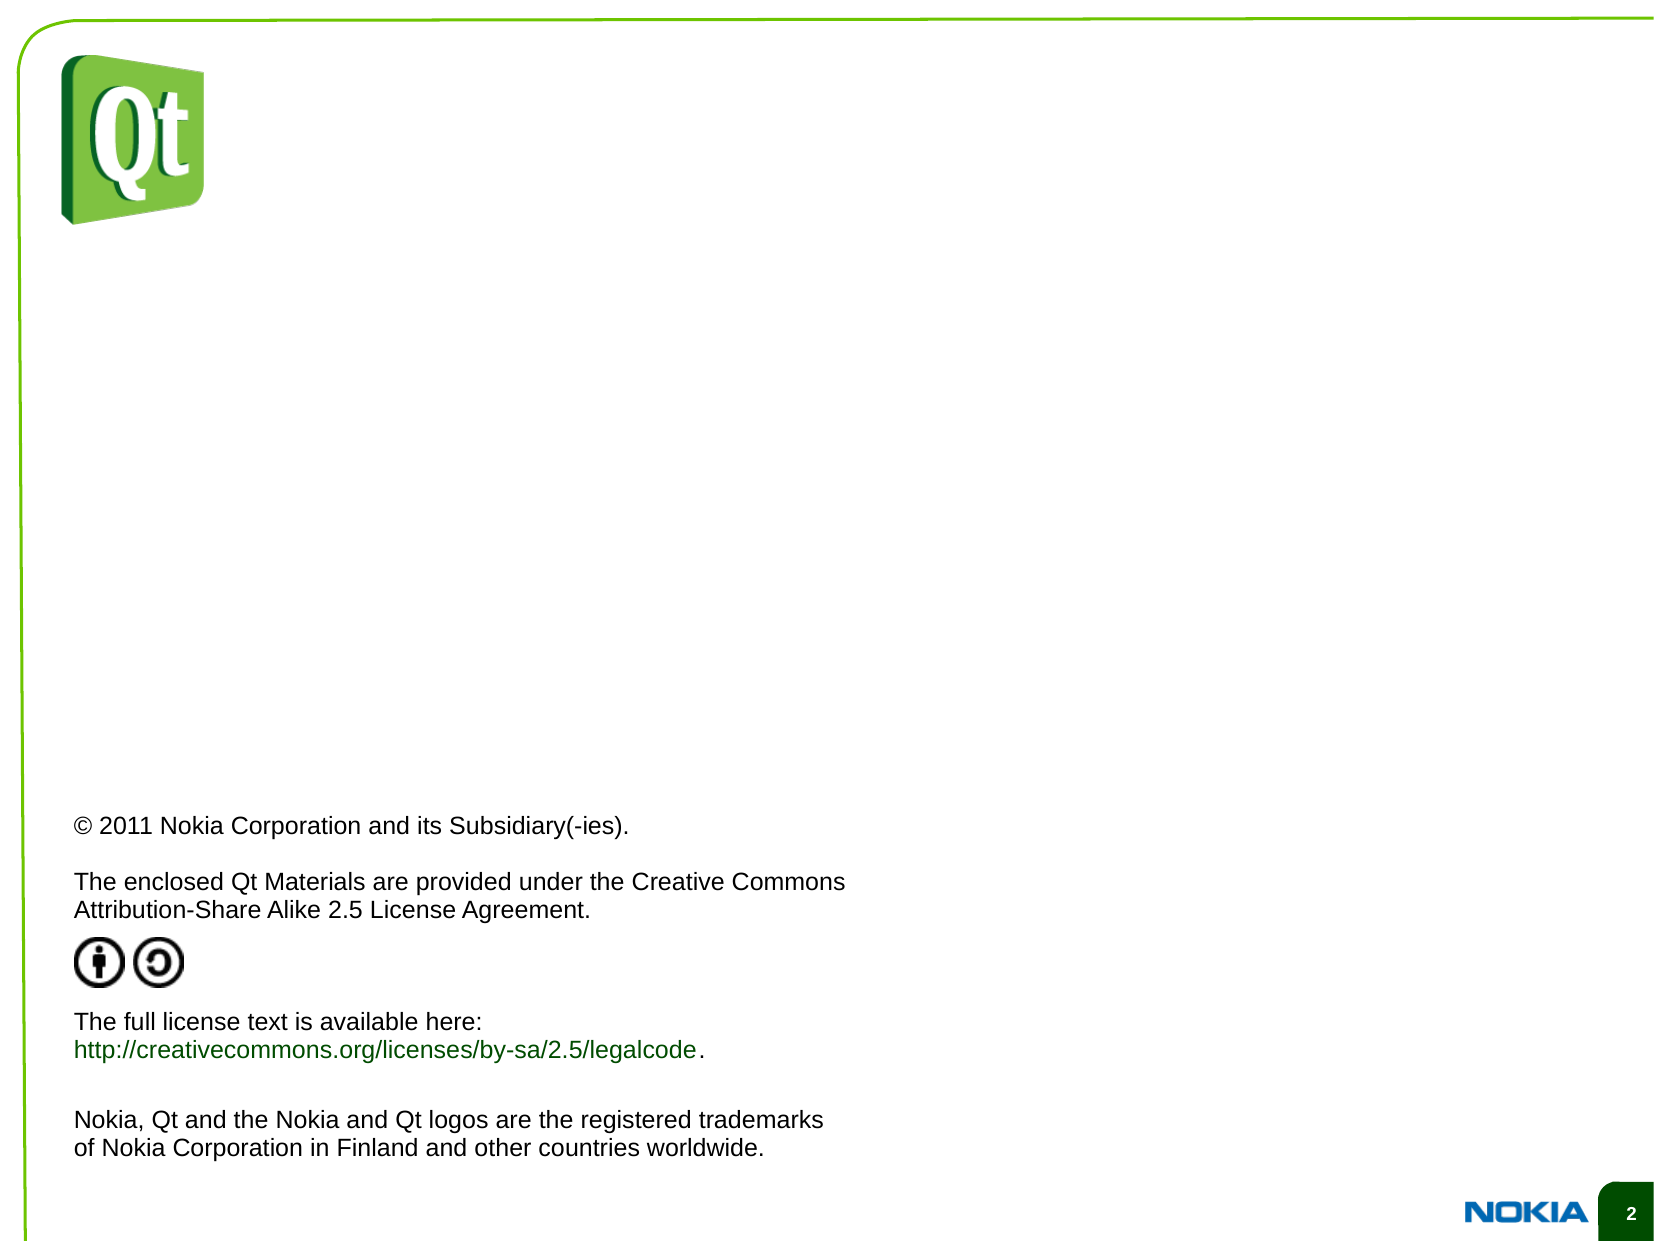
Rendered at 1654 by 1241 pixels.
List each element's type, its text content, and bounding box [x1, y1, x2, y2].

picture [1465, 1201, 1589, 1223]
picture [74, 937, 125, 988]
picture [61, 55, 204, 225]
text_box © 2011 Nokia Corporation and its Subsidiary(-ies). The enclosed Qt Materials are provided under the Creative Commons Attribution-Share Alike 2.5 License Agreement. The full license text is available here: http://creativecommons.org/licenses/by-sa/2.5/legalcode. Nokia, Qt and the Nokia and Qt logos are the registered trademarks of Nokia Corporation in Finland and other countries worldwide. [59, 804, 1188, 1241]
picture [133, 937, 184, 988]
